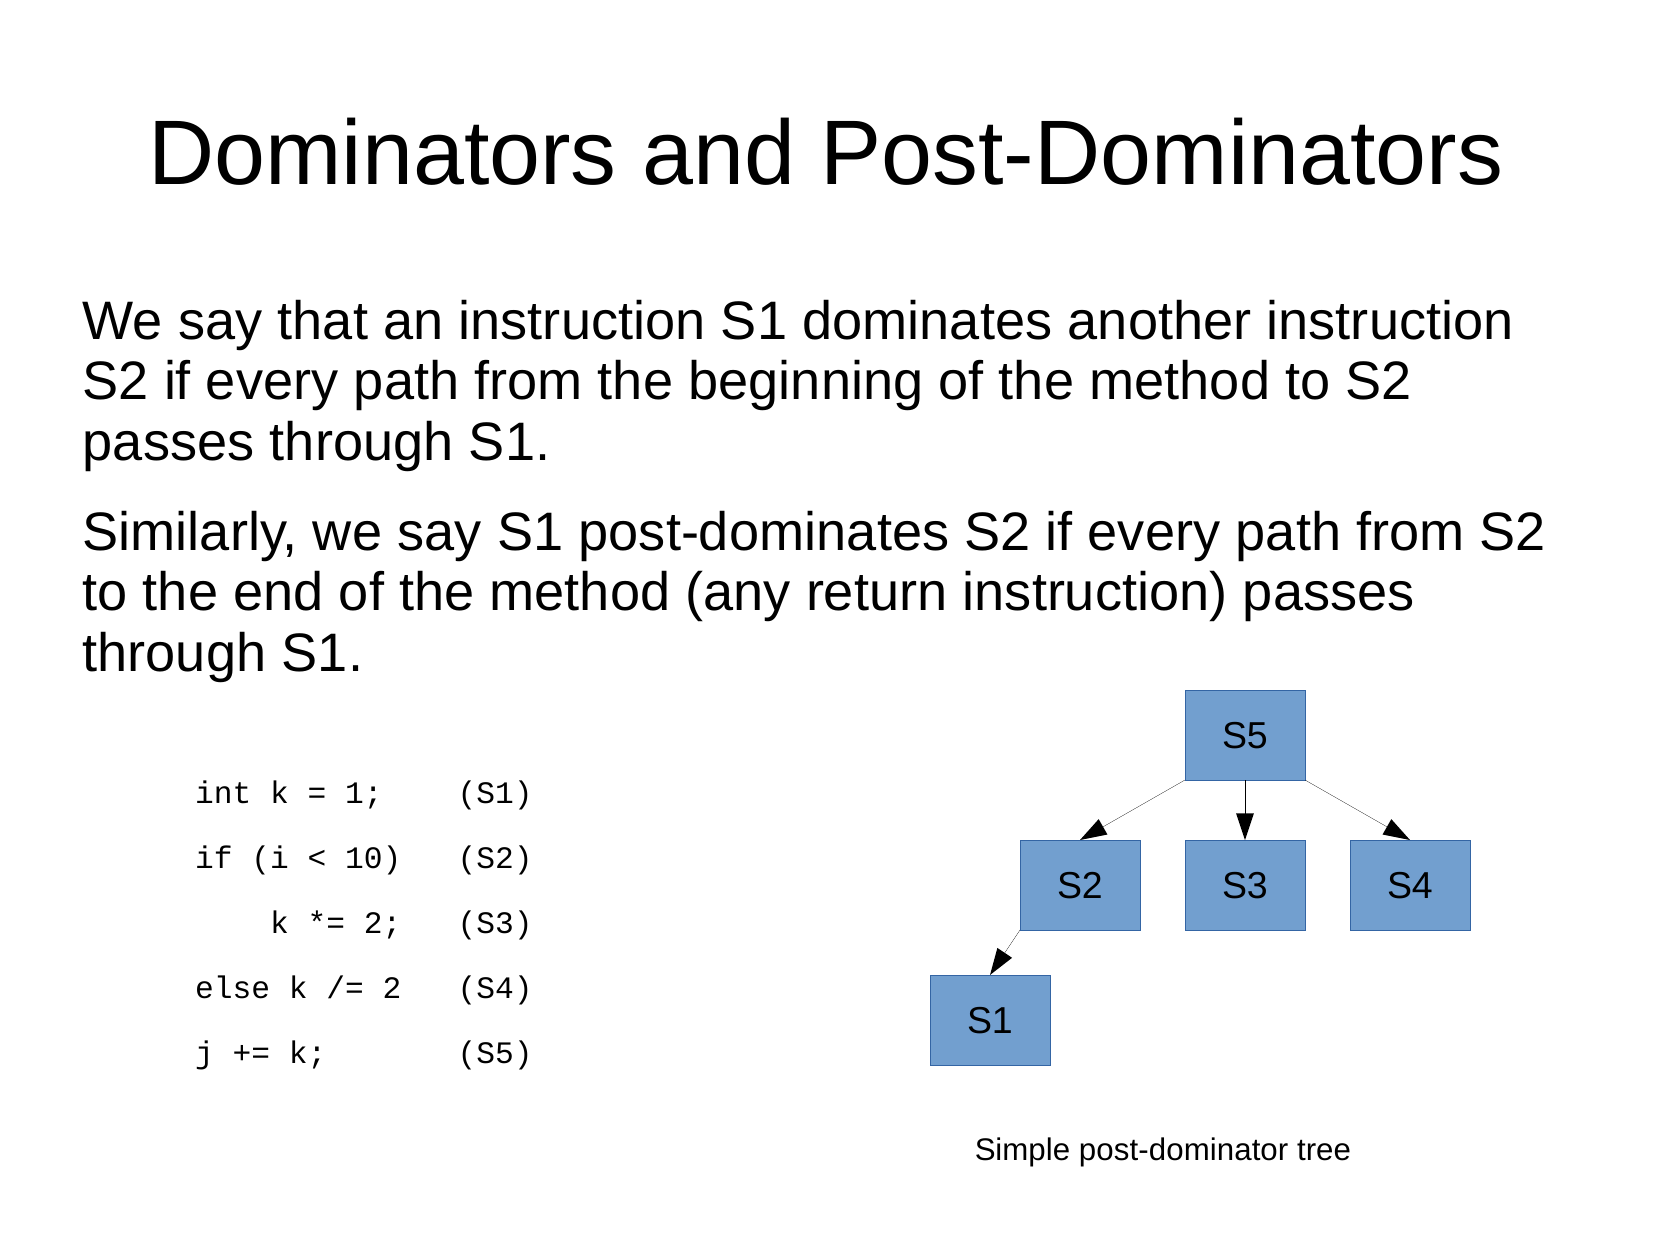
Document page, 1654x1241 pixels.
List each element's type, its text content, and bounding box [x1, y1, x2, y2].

text_box S2 [1020, 840, 1141, 931]
list We say that an instruction S1 dominates another instruction S2 if every path from the beginning of the method to S2 passes through S1. Similarly, we say S1 post-dominates S2 if every path from S2 to the end of the method (any return instruction) passes through S1. int k = 1; (S1) if (i < 10) (S2) k *= 2; (S3) else k /= 2 (S4) j += k; (S5) [82, 290, 1576, 1156]
text_box S1 [930, 975, 1051, 1066]
title Dominators and Post-Dominators [82, 49, 1571, 257]
text_box S3 [1185, 840, 1306, 931]
text_box S4 [1350, 840, 1471, 931]
text_box S5 [1185, 690, 1306, 781]
text_box Simple post-dominator tree [960, 1125, 1486, 1176]
